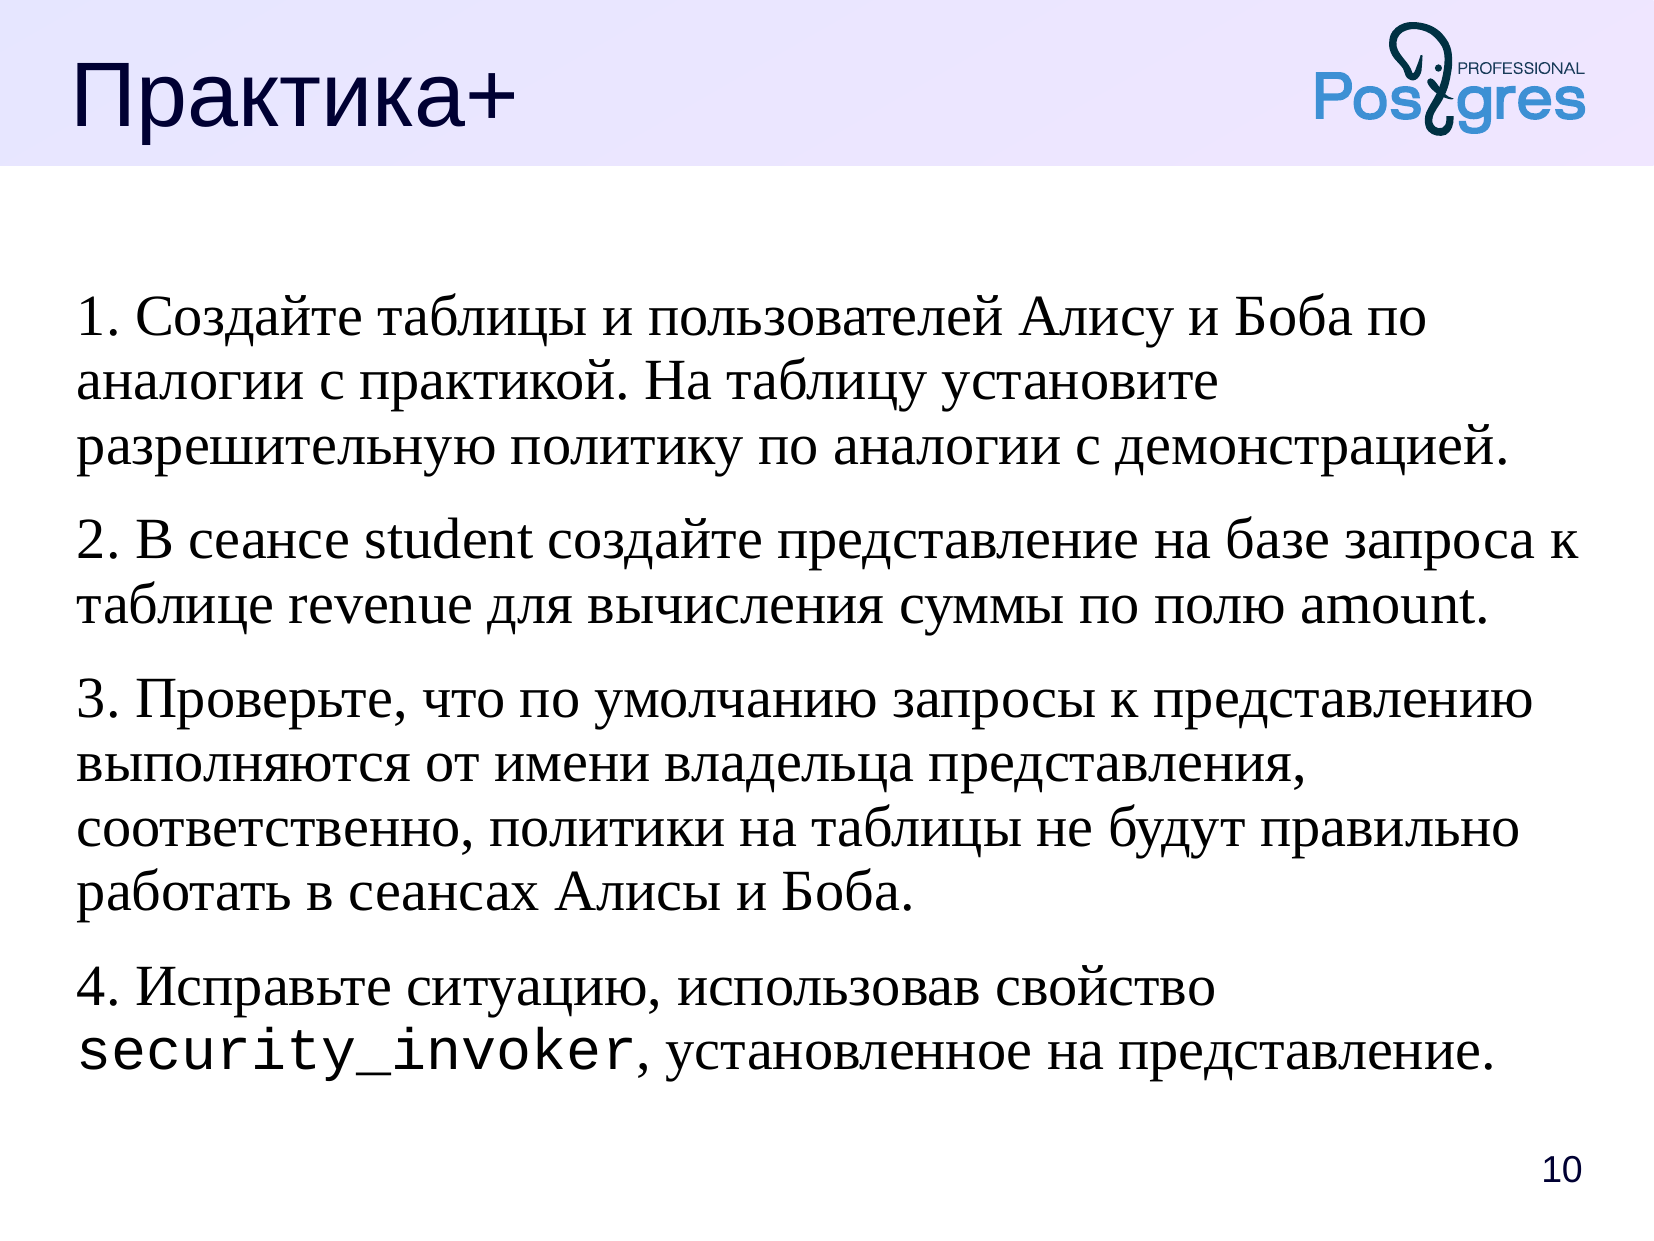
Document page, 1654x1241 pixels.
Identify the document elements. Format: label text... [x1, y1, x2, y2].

list Создайте таблицы и пользователей Алису и Боба по аналогии с практикой. На таблицу установите разрешительную политику по аналогии с демонстрацией. В сеансе student создайте представление на базе запроса к таблице revenue для вычисления суммы по полю amount. Проверьте, что по умолчанию запросы к представлению выполняются от имени владельца представления, соответственно, политики на таблицы не будут правильно работать в сеансах Алисы и Боба. Исправьте ситуацию, использовав свойство security_invoker, установленное на представление. [70, 283, 1583, 1134]
title Практика+ [70, 43, 1241, 147]
